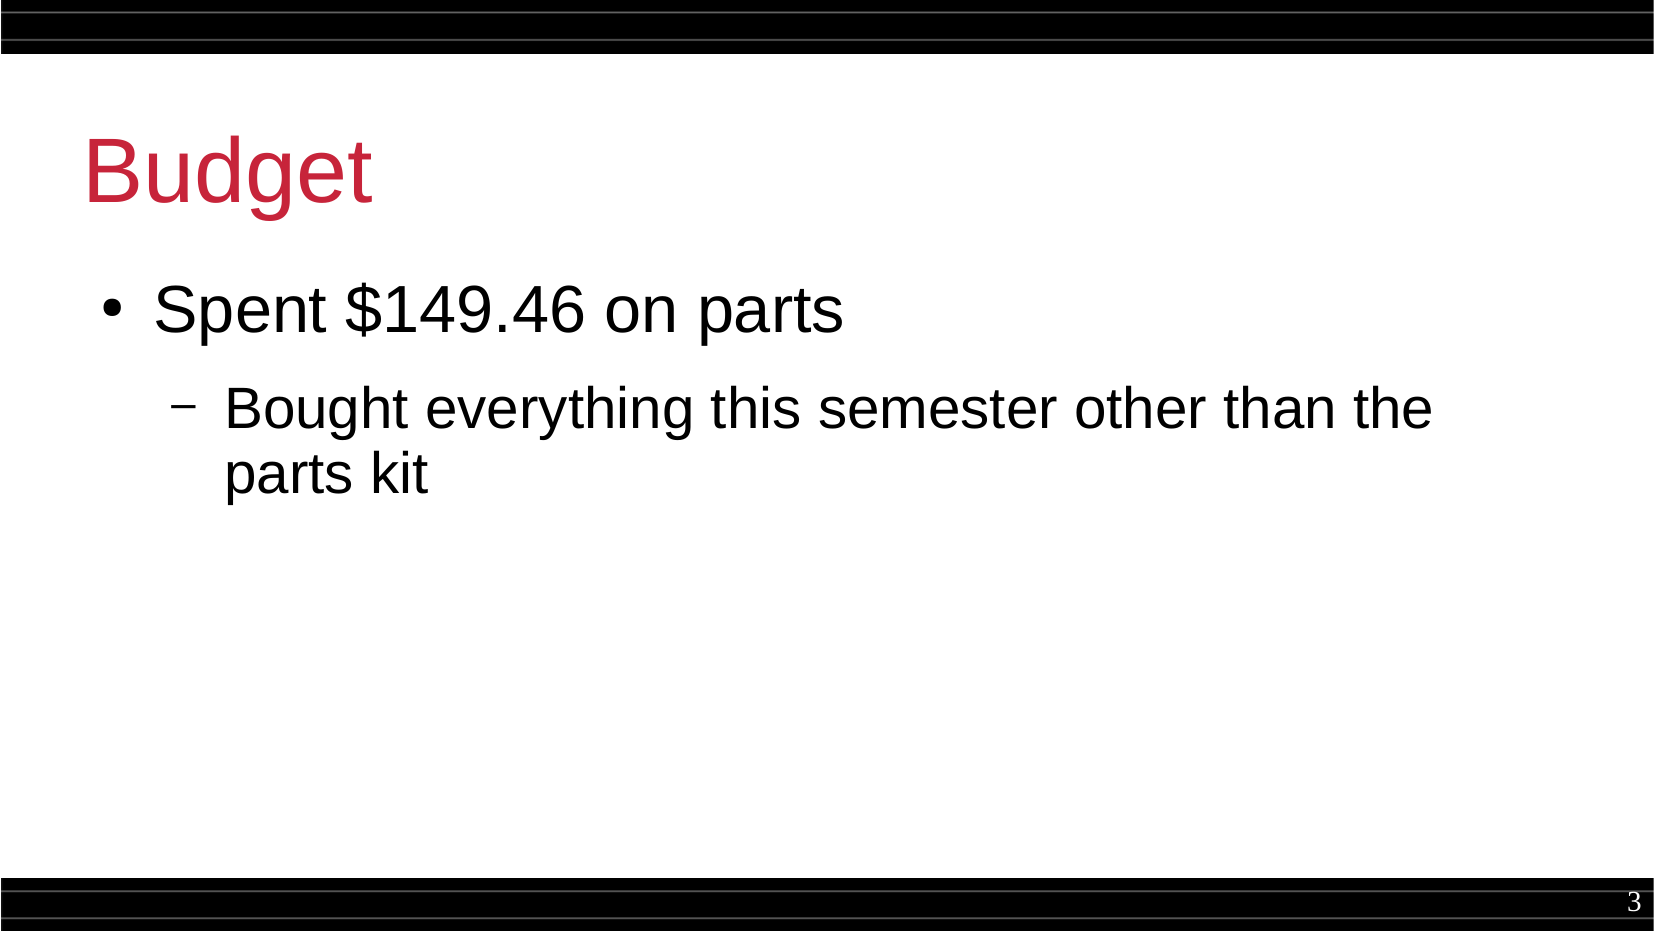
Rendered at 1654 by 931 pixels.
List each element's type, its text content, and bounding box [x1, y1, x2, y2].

title Budget [82, 92, 1571, 249]
list Spent $149.46 on parts Bought everything this semester other than the parts kit [82, 271, 1571, 758]
picture [1, 0, 1654, 54]
picture [1, 878, 1654, 931]
